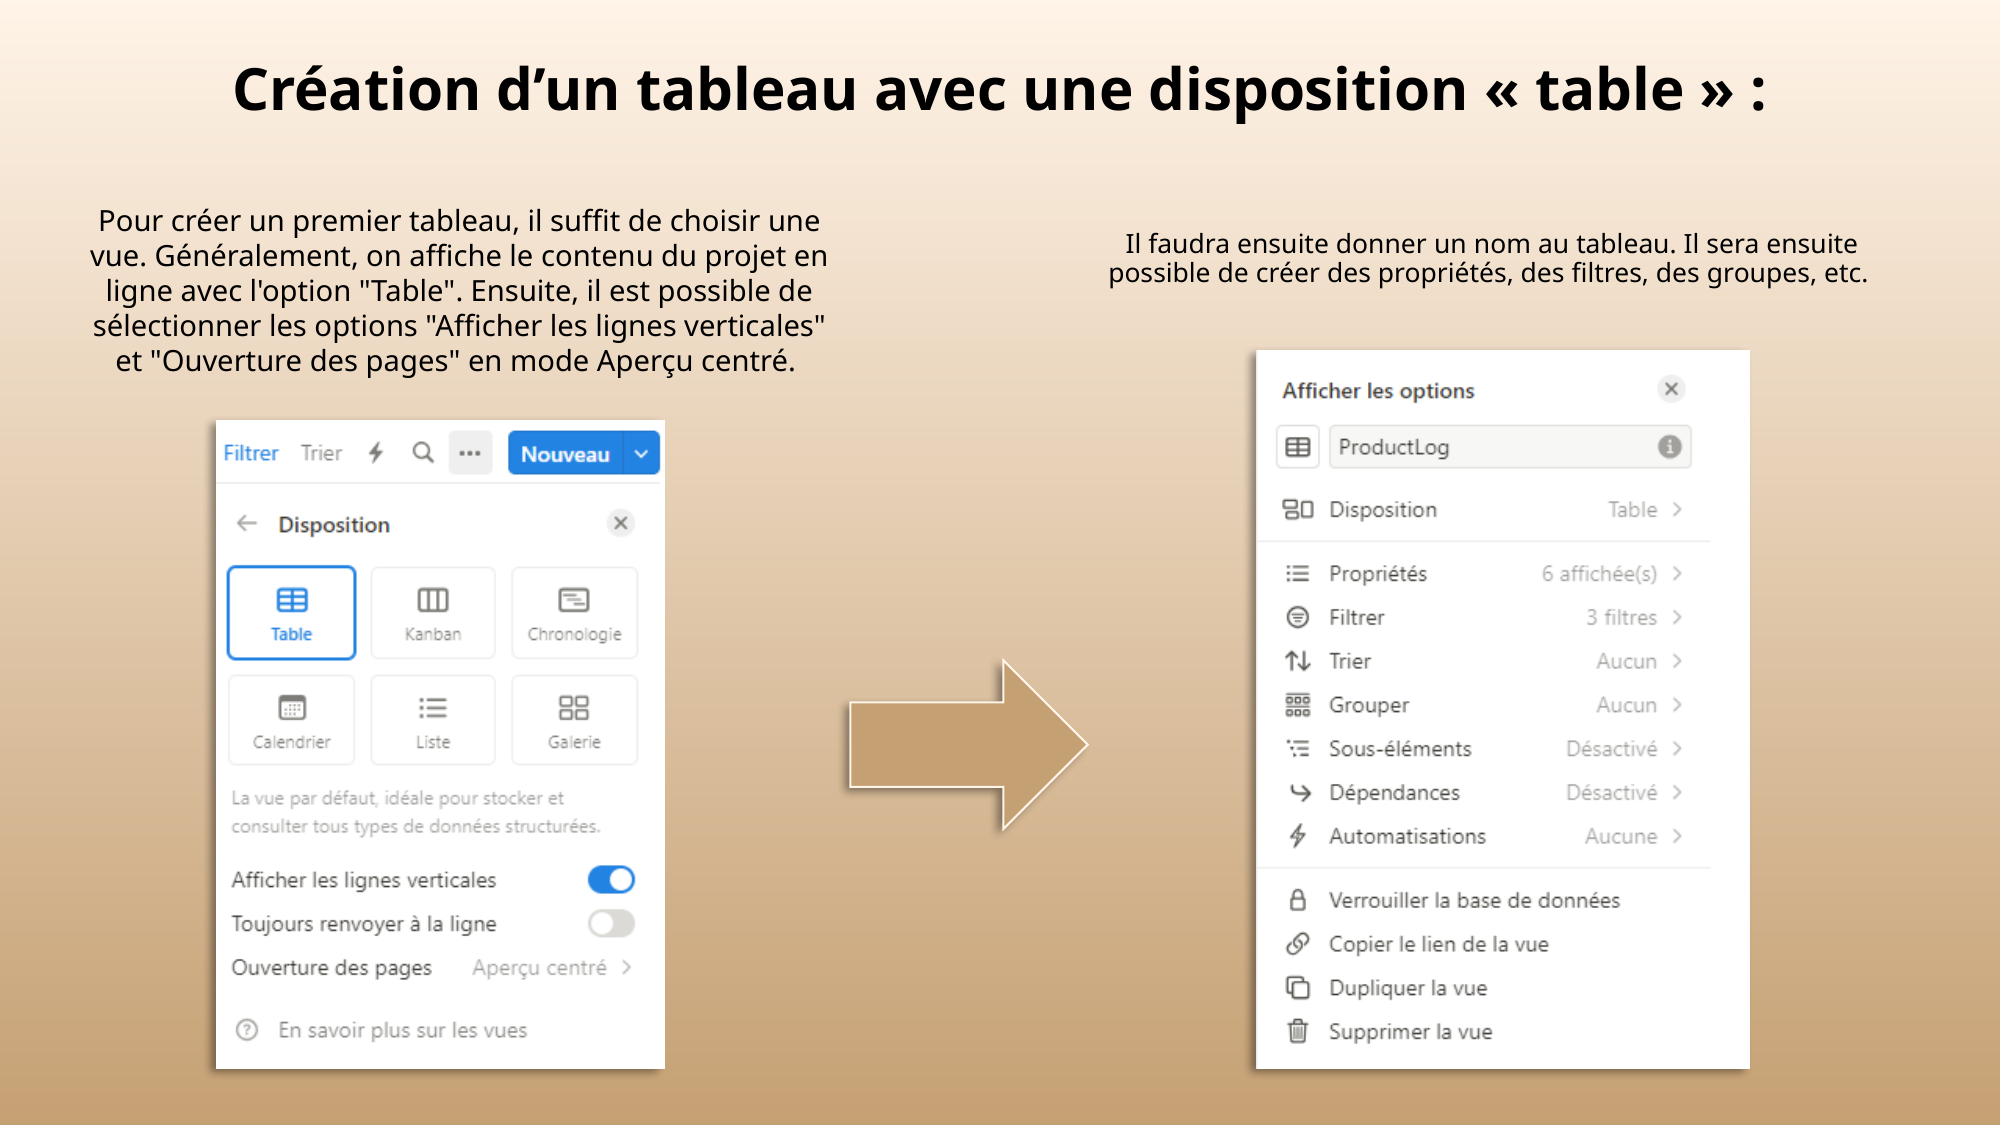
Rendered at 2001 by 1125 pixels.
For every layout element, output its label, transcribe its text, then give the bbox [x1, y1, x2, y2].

picture [1256, 350, 1750, 1069]
subtitle Il faudra ensuite donner un nom au tableau. Il sera ensuite possible de créer des propriétés, des filtres, des groupes, etc. [1069, 223, 1915, 317]
text_box Pour créer un premier tableau, il suffit de choisir une vue. Généralement, on affiche le contenu du projet en ligne avec l'option "Table". Ensuite, il est possible de sélectionner les options "Afficher les lignes verticales" et "Ouverture des pages" en mode Aperçu centré. [68, 194, 851, 385]
text_box [850, 660, 1088, 829]
picture [216, 420, 665, 1069]
title Création d’un tableau avec une disposition « table » : [12, 25, 1988, 131]
